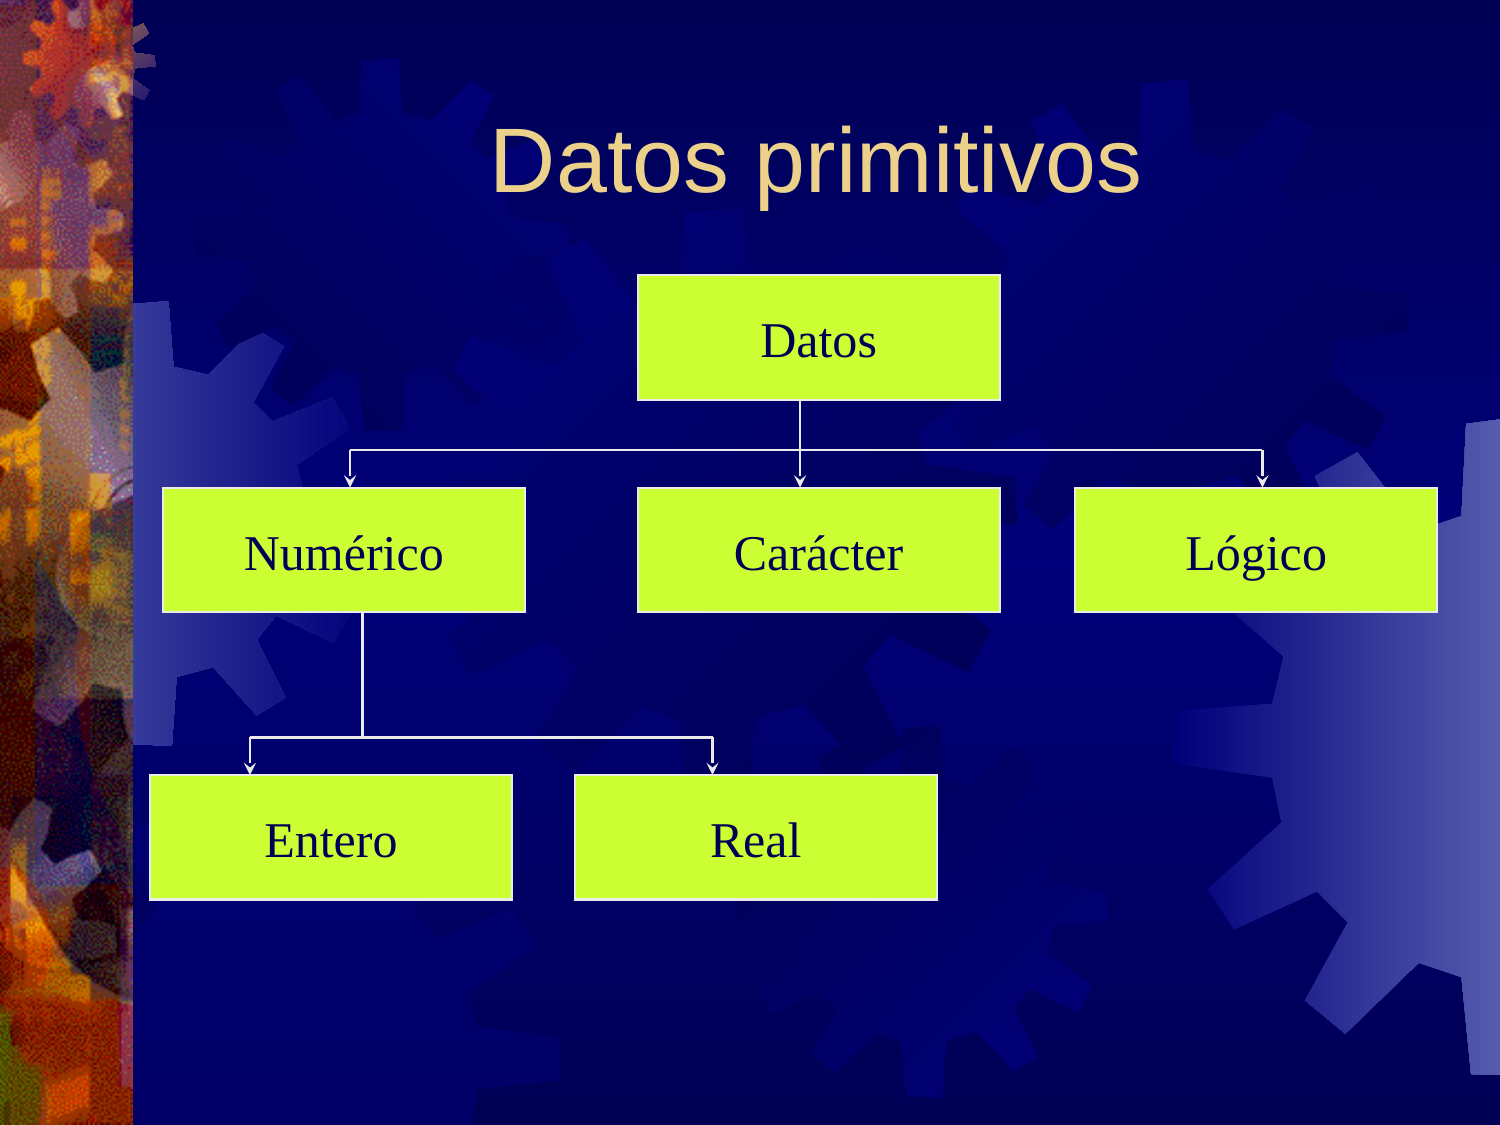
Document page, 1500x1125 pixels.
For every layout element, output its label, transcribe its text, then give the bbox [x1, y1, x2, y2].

text_box Entero [150, 774, 513, 900]
title Datos primitivos [474, 62, 1238, 250]
text_box Lógico [1075, 487, 1438, 613]
text_box Numérico [162, 487, 525, 613]
picture [0, 0, 133, 1125]
text_box Carácter [637, 487, 1000, 613]
text_box Datos [637, 275, 1000, 400]
text_box Real [574, 774, 937, 900]
